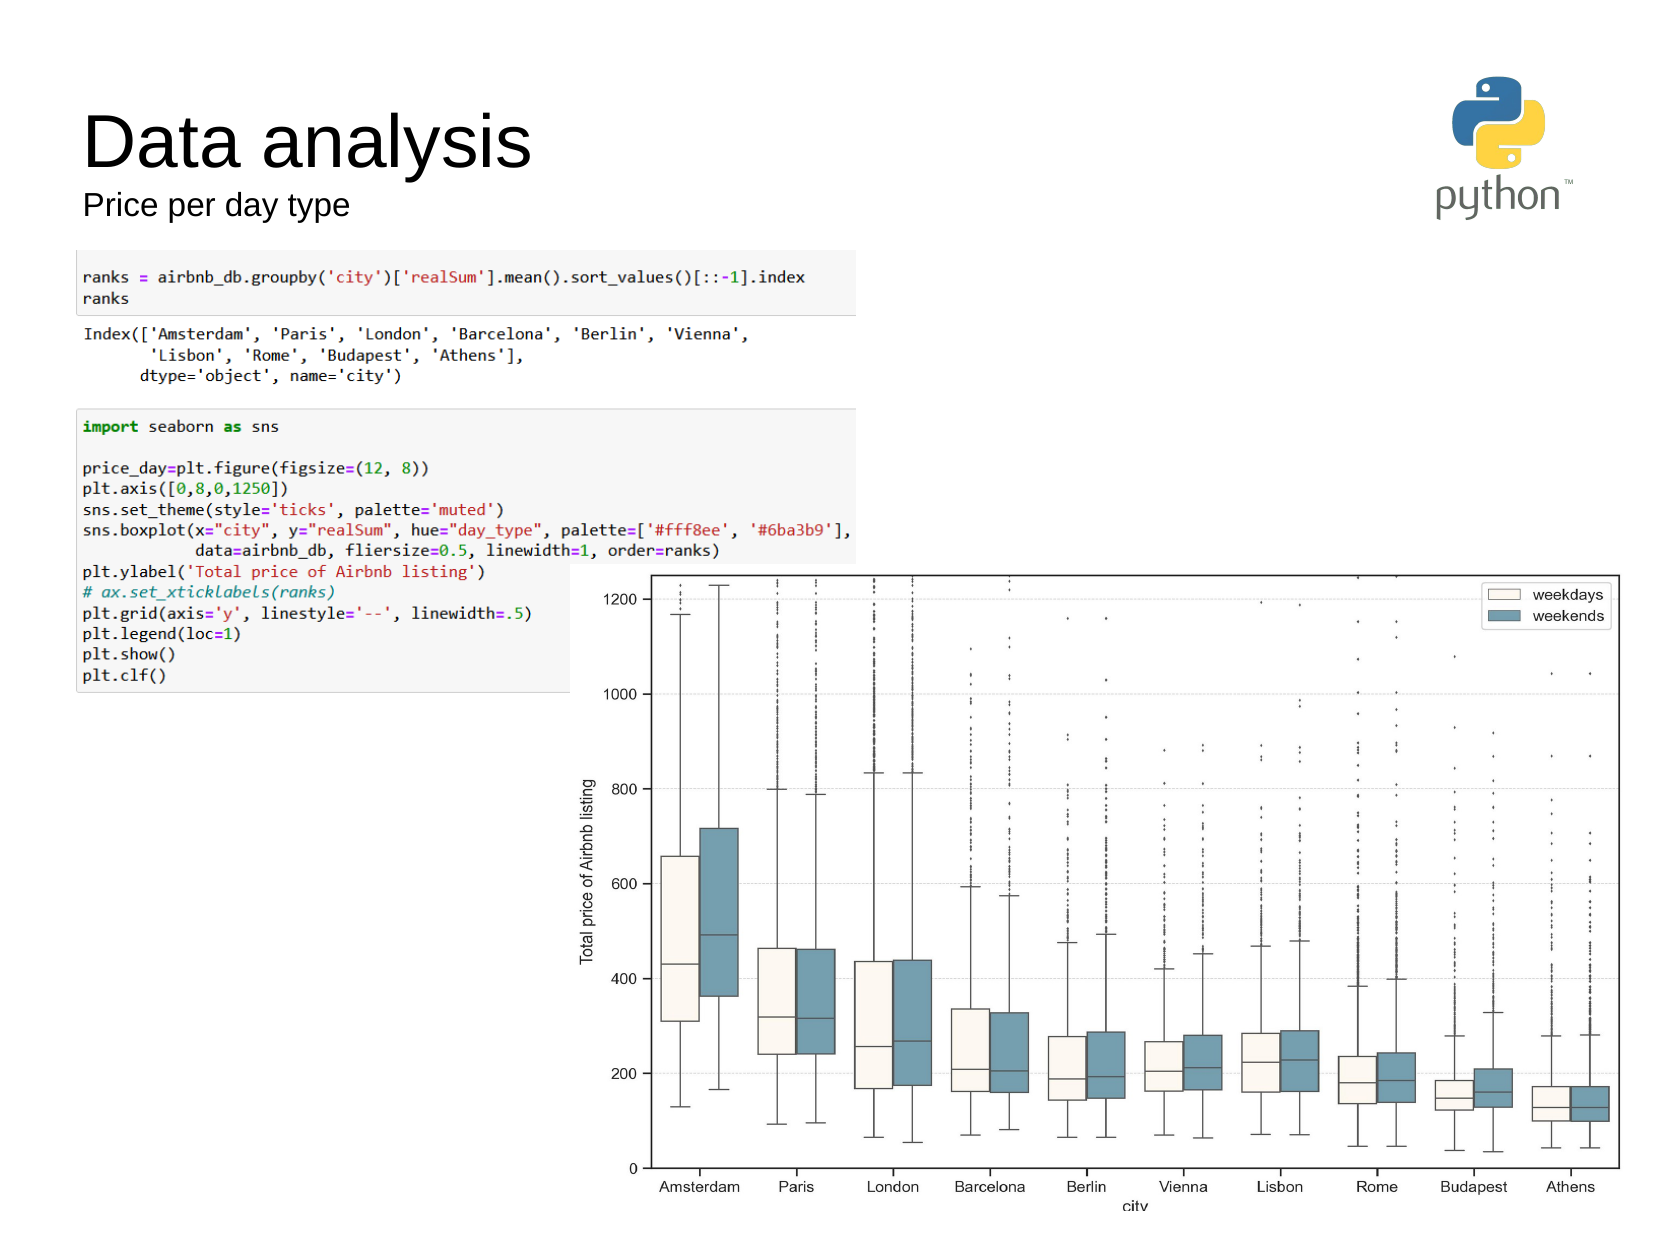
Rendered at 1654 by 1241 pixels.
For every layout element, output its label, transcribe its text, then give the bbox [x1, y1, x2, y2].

title Data analysis Price per day type [82, 93, 1264, 215]
picture [1369, 76, 1629, 223]
picture [75, 250, 1636, 1211]
